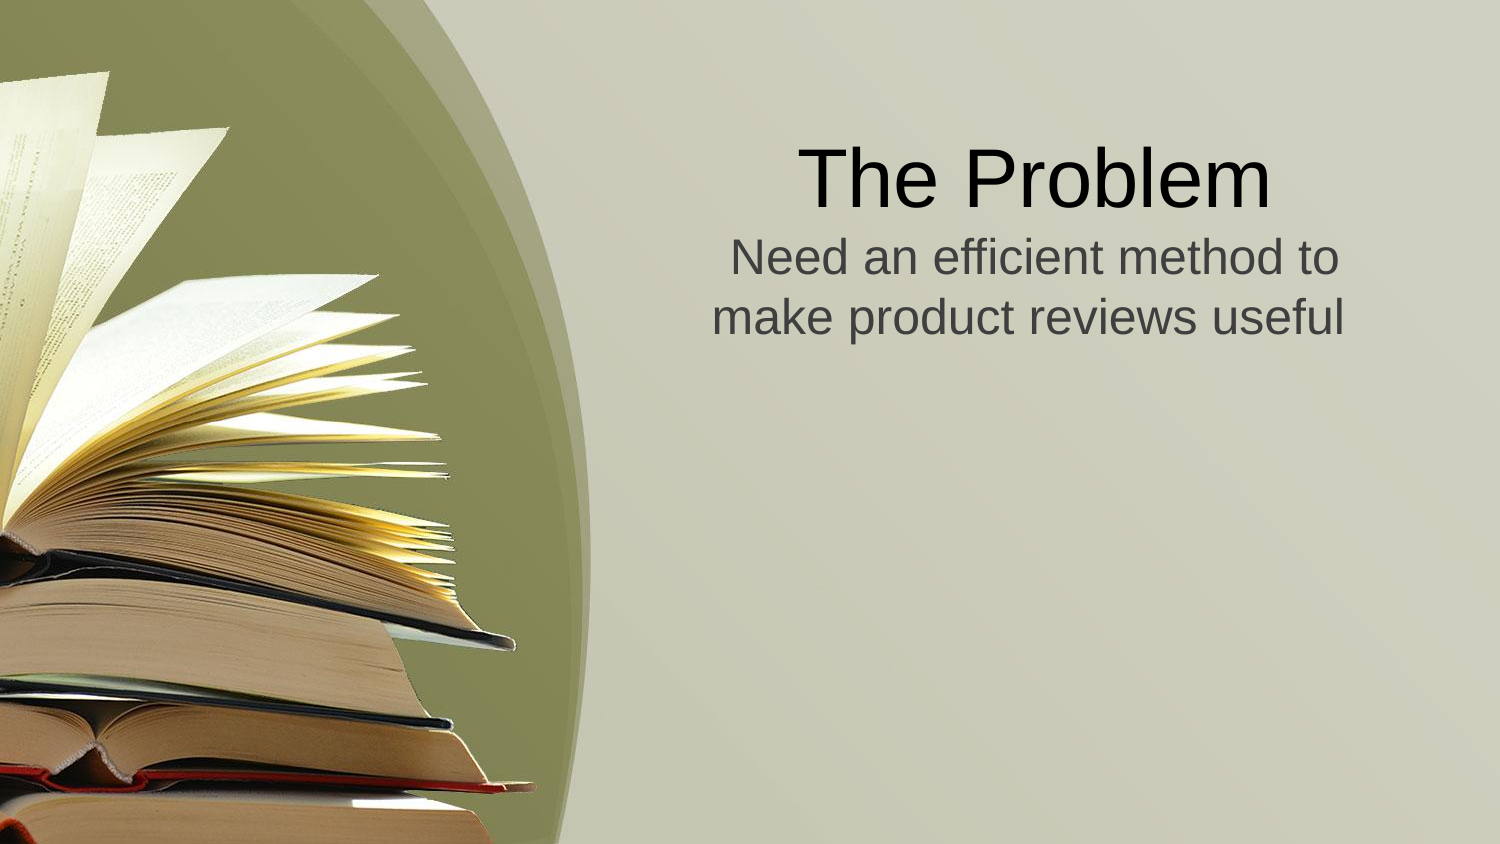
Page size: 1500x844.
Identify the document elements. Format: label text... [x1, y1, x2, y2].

text_box The Problem Need an efficient method to make product reviews useful [651, 109, 1420, 410]
picture [0, 0, 1500, 844]
